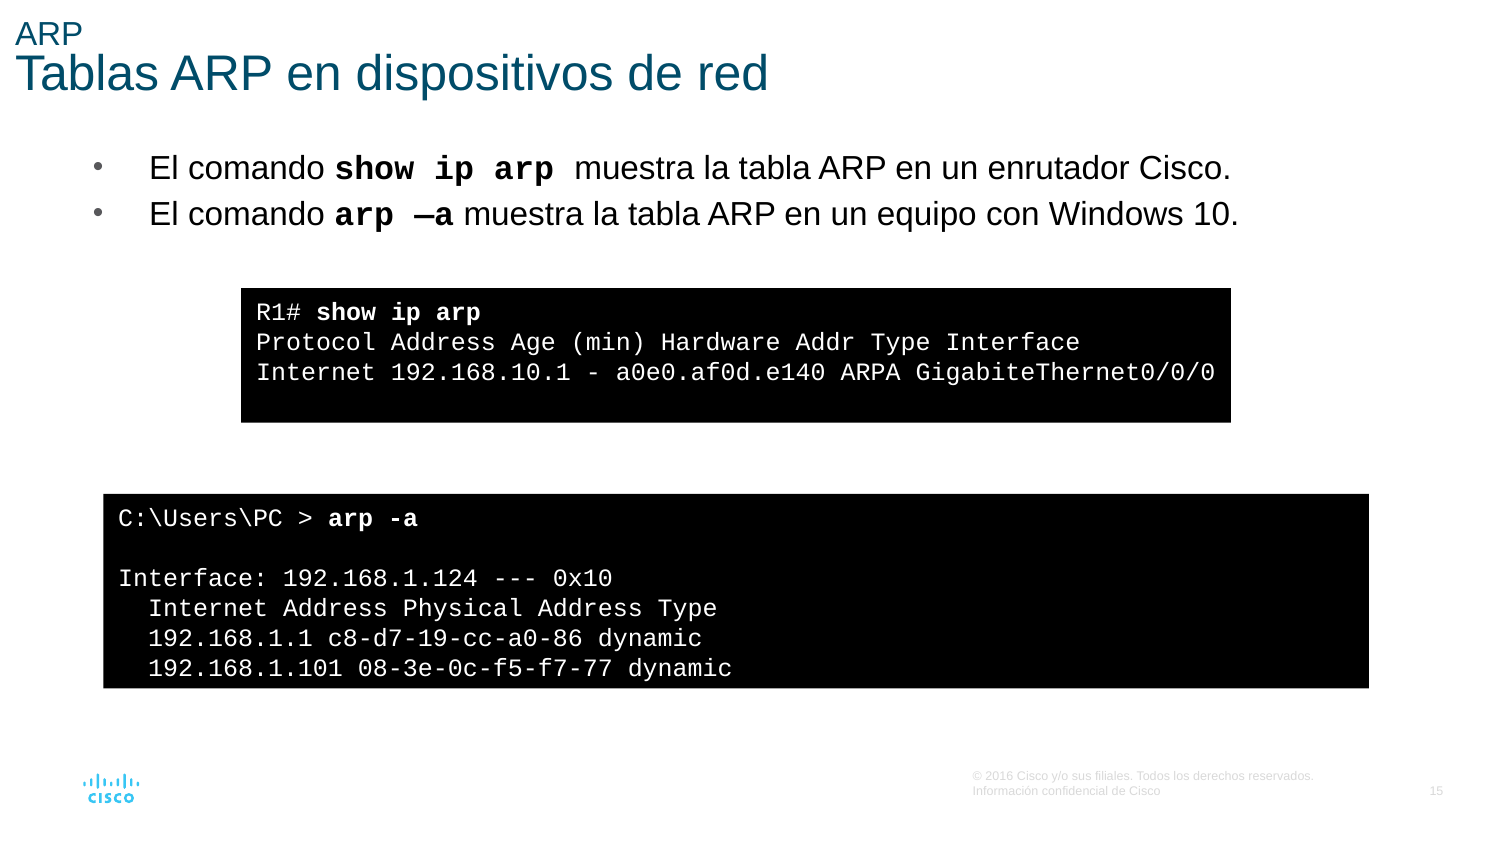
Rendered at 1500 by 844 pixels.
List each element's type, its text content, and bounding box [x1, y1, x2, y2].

title ARP Tablas ARP en dispositivos de red [0, 0, 1369, 121]
list El comando show ip arp muestra la tabla ARP en un enrutador Cisco. El comando arp —a muestra la tabla ARP en un equipo con Windows 10. [77, 138, 1437, 259]
text_box C:\Users\PC > arp -a Interface: 192.168.1.124 --- 0x10 Internet Address Physical Address Type 192.168.1.1 c8-d7-19-cc-a0-86 dynamic 192.168.1.101 08-3e-0c-f5-f7-77 dynamic [103, 493, 1369, 689]
text_box R1# show ip arp Protocol Address Age (min) Hardware Addr Type Interface Internet 192.168.10.1 - a0e0.af0d.e140 ARPA GigabiteThernet0/0/0 [241, 288, 1231, 423]
